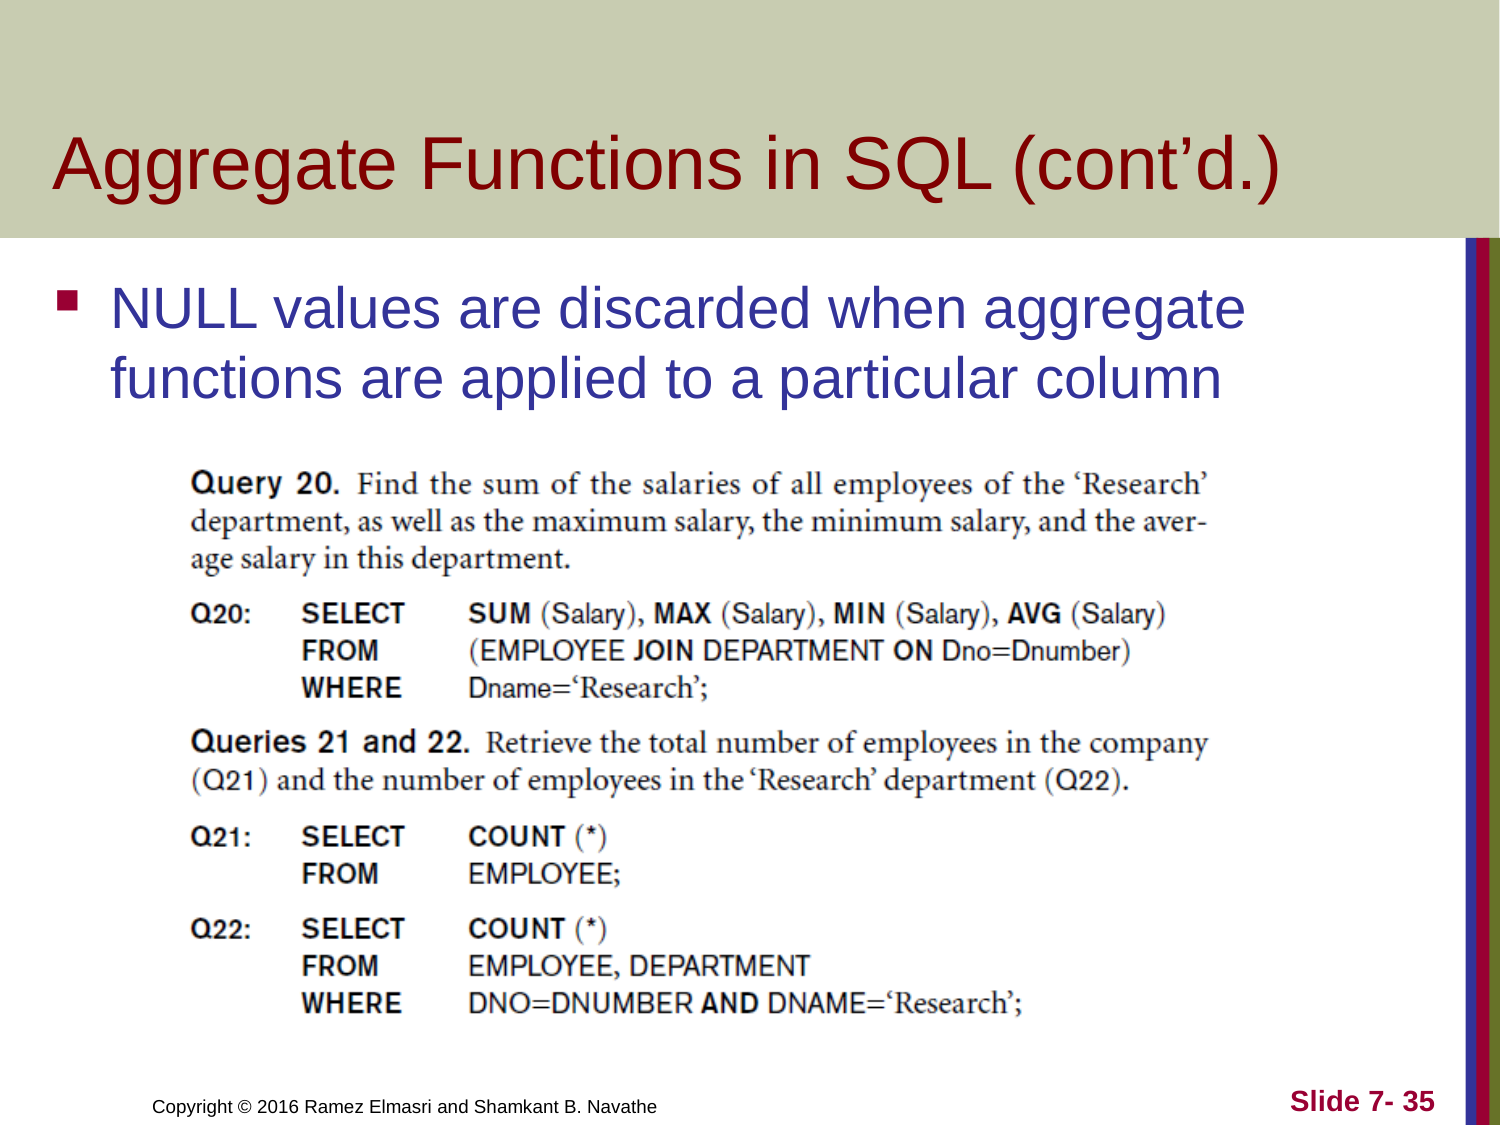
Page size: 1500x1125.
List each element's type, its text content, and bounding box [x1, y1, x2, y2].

title Aggregate Functions in SQL (cont’d.) [37, 49, 1317, 213]
list NULL values are discarded when aggregate functions are applied to a particular column [39, 262, 1400, 1013]
picture [187, 449, 1225, 1028]
text_box Slide 7- <number> [1137, 1050, 1450, 1125]
